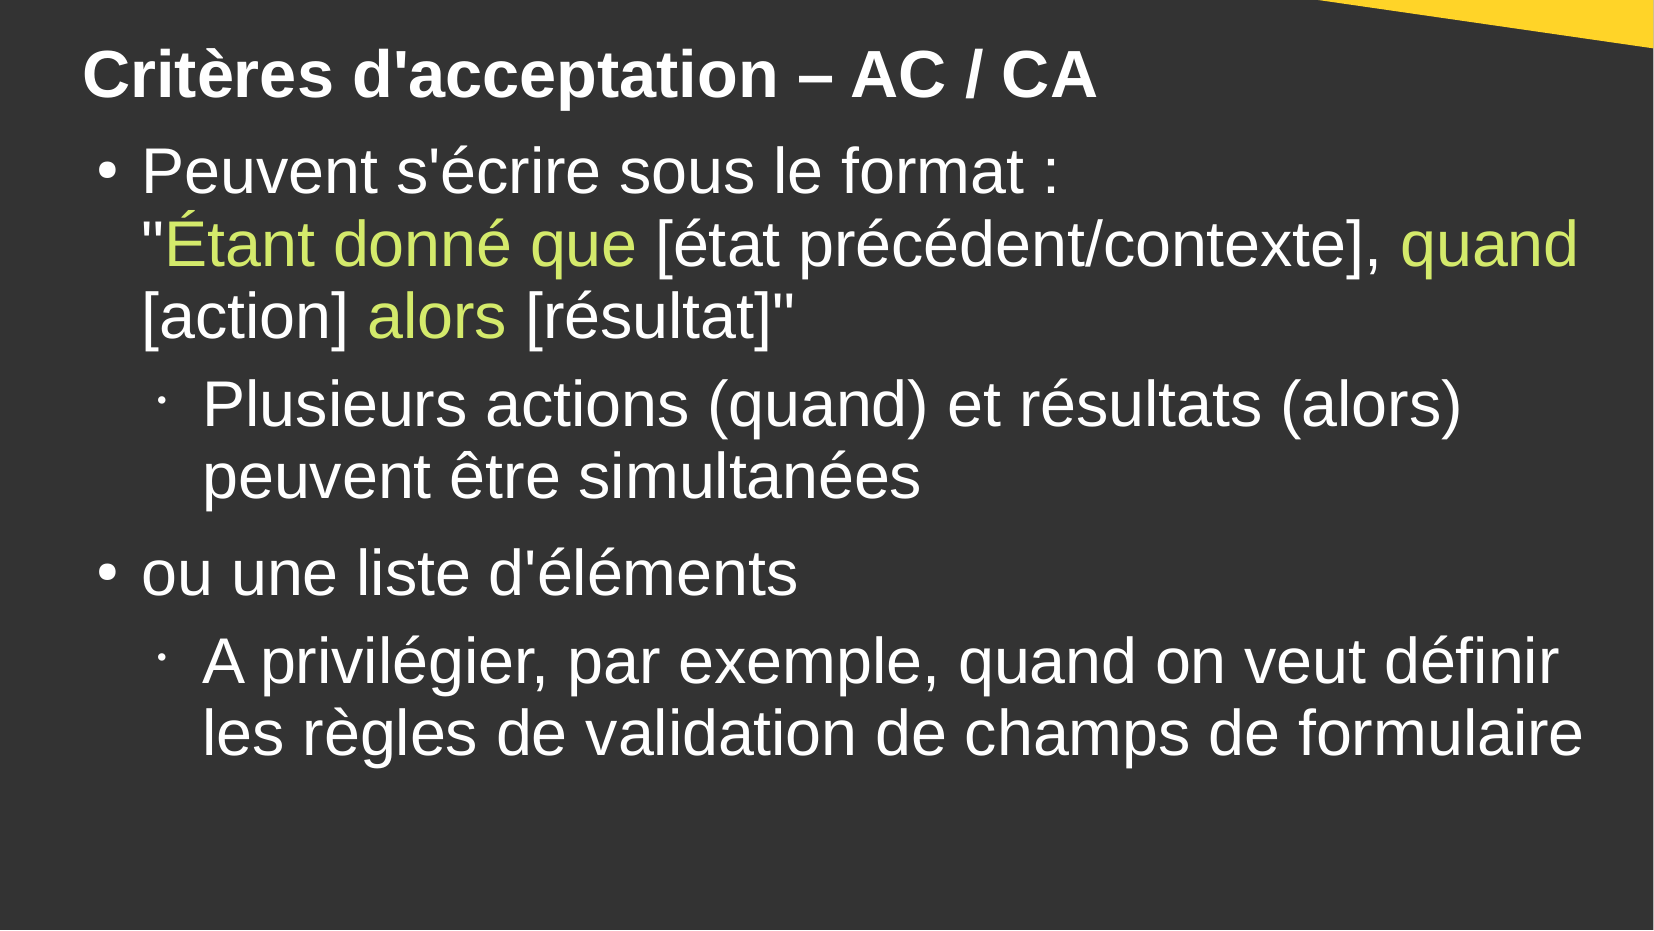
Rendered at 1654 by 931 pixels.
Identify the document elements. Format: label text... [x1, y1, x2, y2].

title Critères d'acceptation – AC / CA [82, 37, 1571, 122]
text_box [1318, 0, 1654, 49]
list Peuvent s'écrire sous le format : "Étant donné que [état précédent/contexte], quand [action] alors [résultat]" Plusieurs actions (quand) et résultats (alors) peuvent être simultanées ou une liste d'éléments A privilégier, par exemple, quand on veut définir les règles de validation de champs de formulaire [80, 135, 1620, 839]
